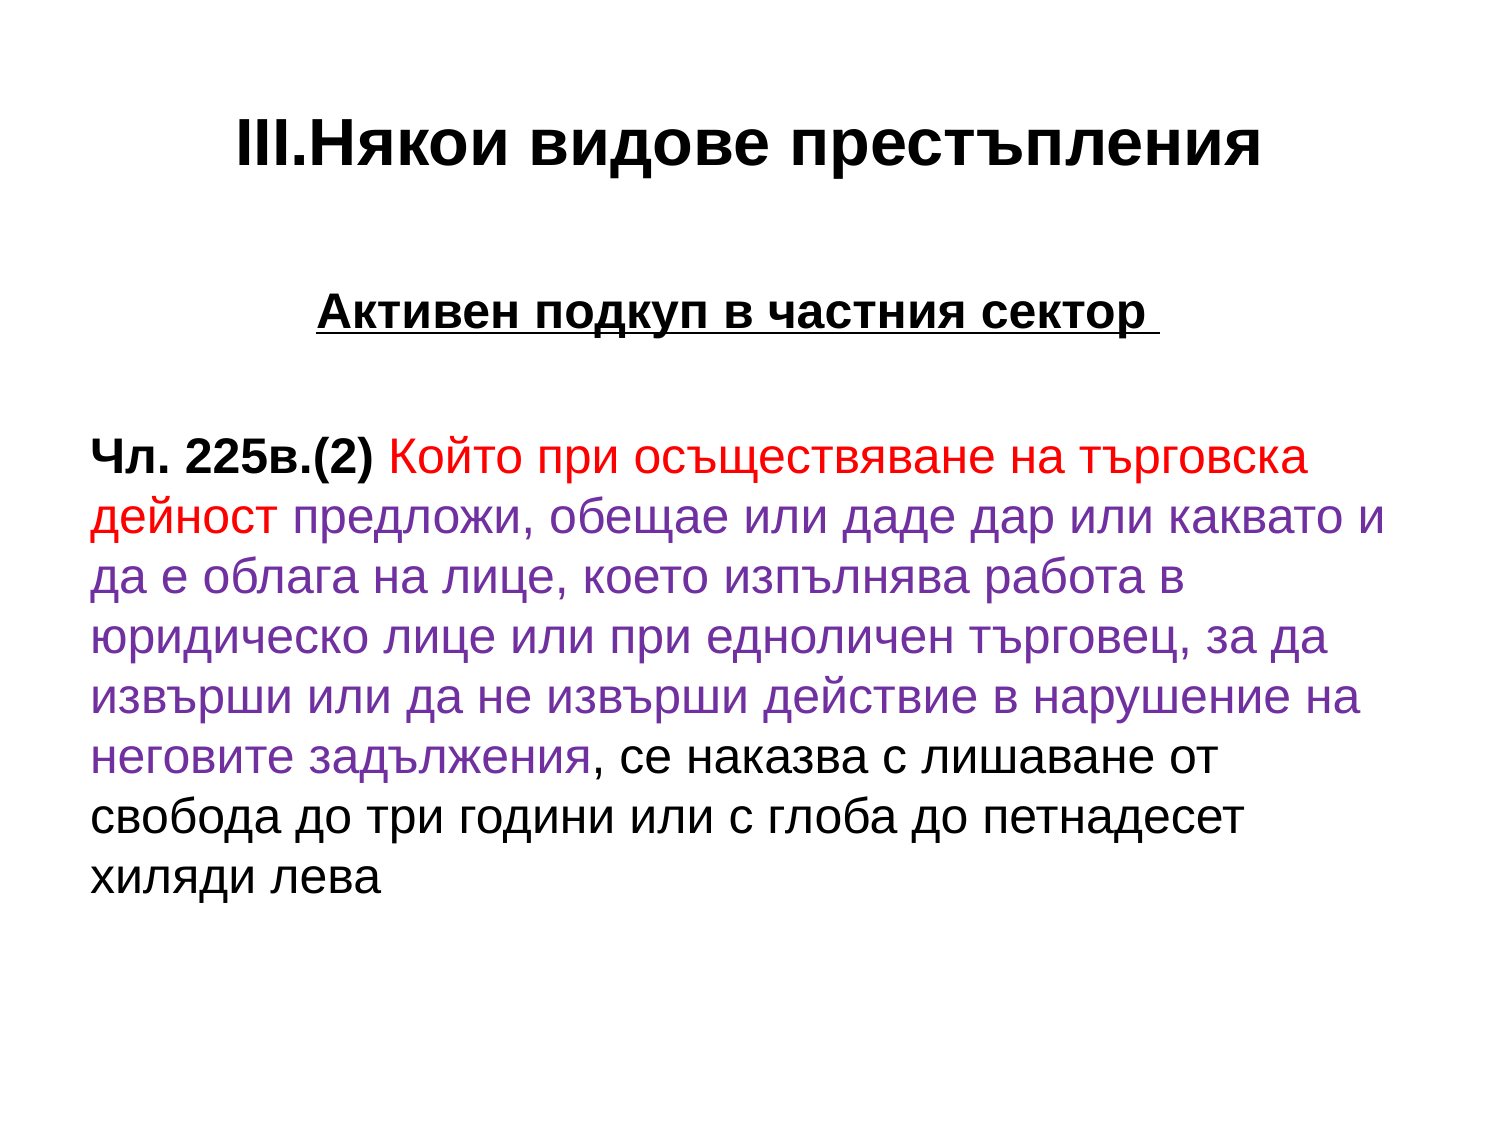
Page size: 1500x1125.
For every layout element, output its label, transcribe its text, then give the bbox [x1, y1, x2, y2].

list Активен подкуп в частния сектор Чл. 225в.(2) Който при осъществяване на търговска дейност предложи, обещае или даде дар или каквато и да е облага на лице, което изпълнява работа в юридическо лице или при едноличен търговец, за да извърши или да не извърши действие в нарушение на неговите задължения, се наказва с лишаване от свобода до три години или с глоба до петнадесет хиляди лева [75, 262, 1426, 1005]
title III.Някои видове престъпления [75, 45, 1426, 233]
